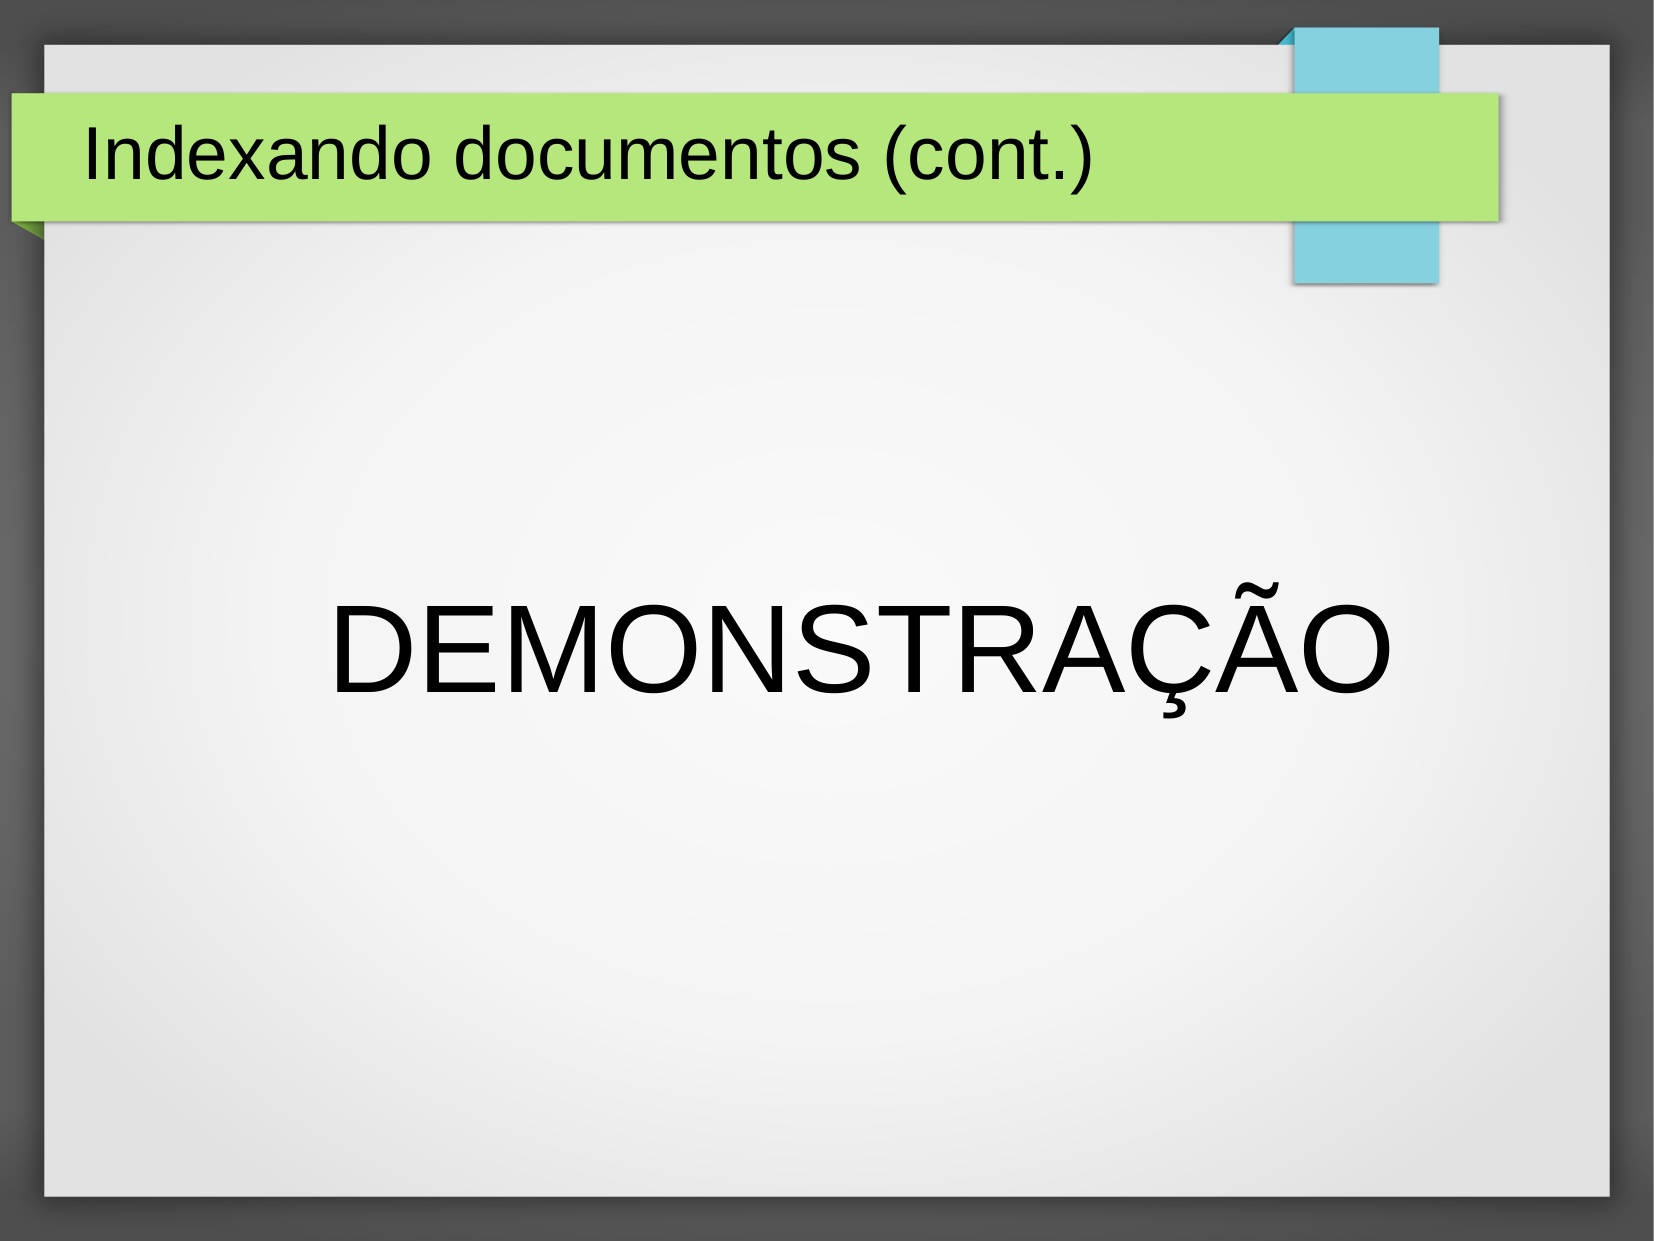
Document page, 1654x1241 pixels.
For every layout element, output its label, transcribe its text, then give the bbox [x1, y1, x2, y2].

title Indexando documentos (cont.) [82, 94, 1264, 213]
list DEMONSTRAÇÃO [82, 578, 1571, 1015]
picture [0, 0, 1654, 1241]
